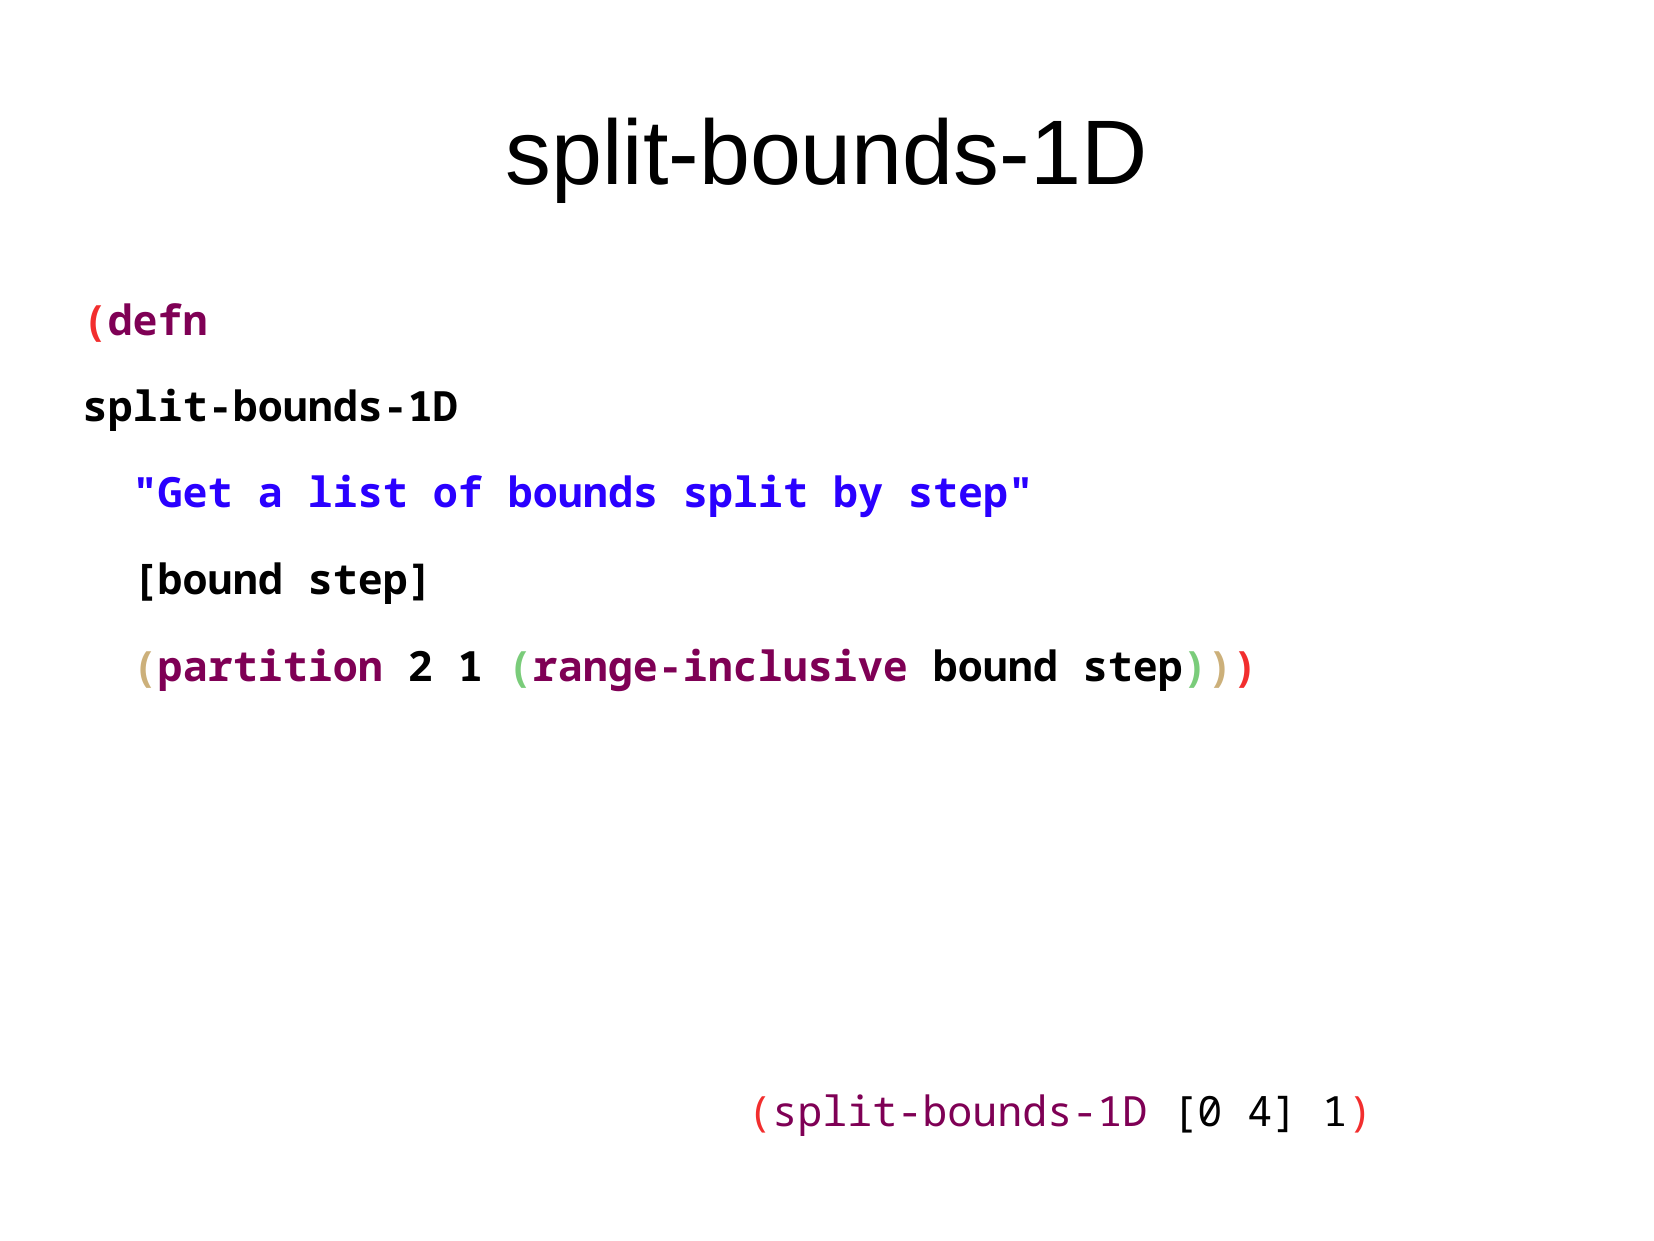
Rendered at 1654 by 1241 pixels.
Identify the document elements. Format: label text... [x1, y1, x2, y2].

text_box (split-bounds-1D [0 4] 1) [732, 1074, 1619, 1139]
list (defn split-bounds-1D "Get a list of bounds split by step" [bound step] (partition 2 1 (range-inclusive bound step))) [82, 290, 1538, 1010]
title split-bounds-1D [82, 49, 1571, 257]
